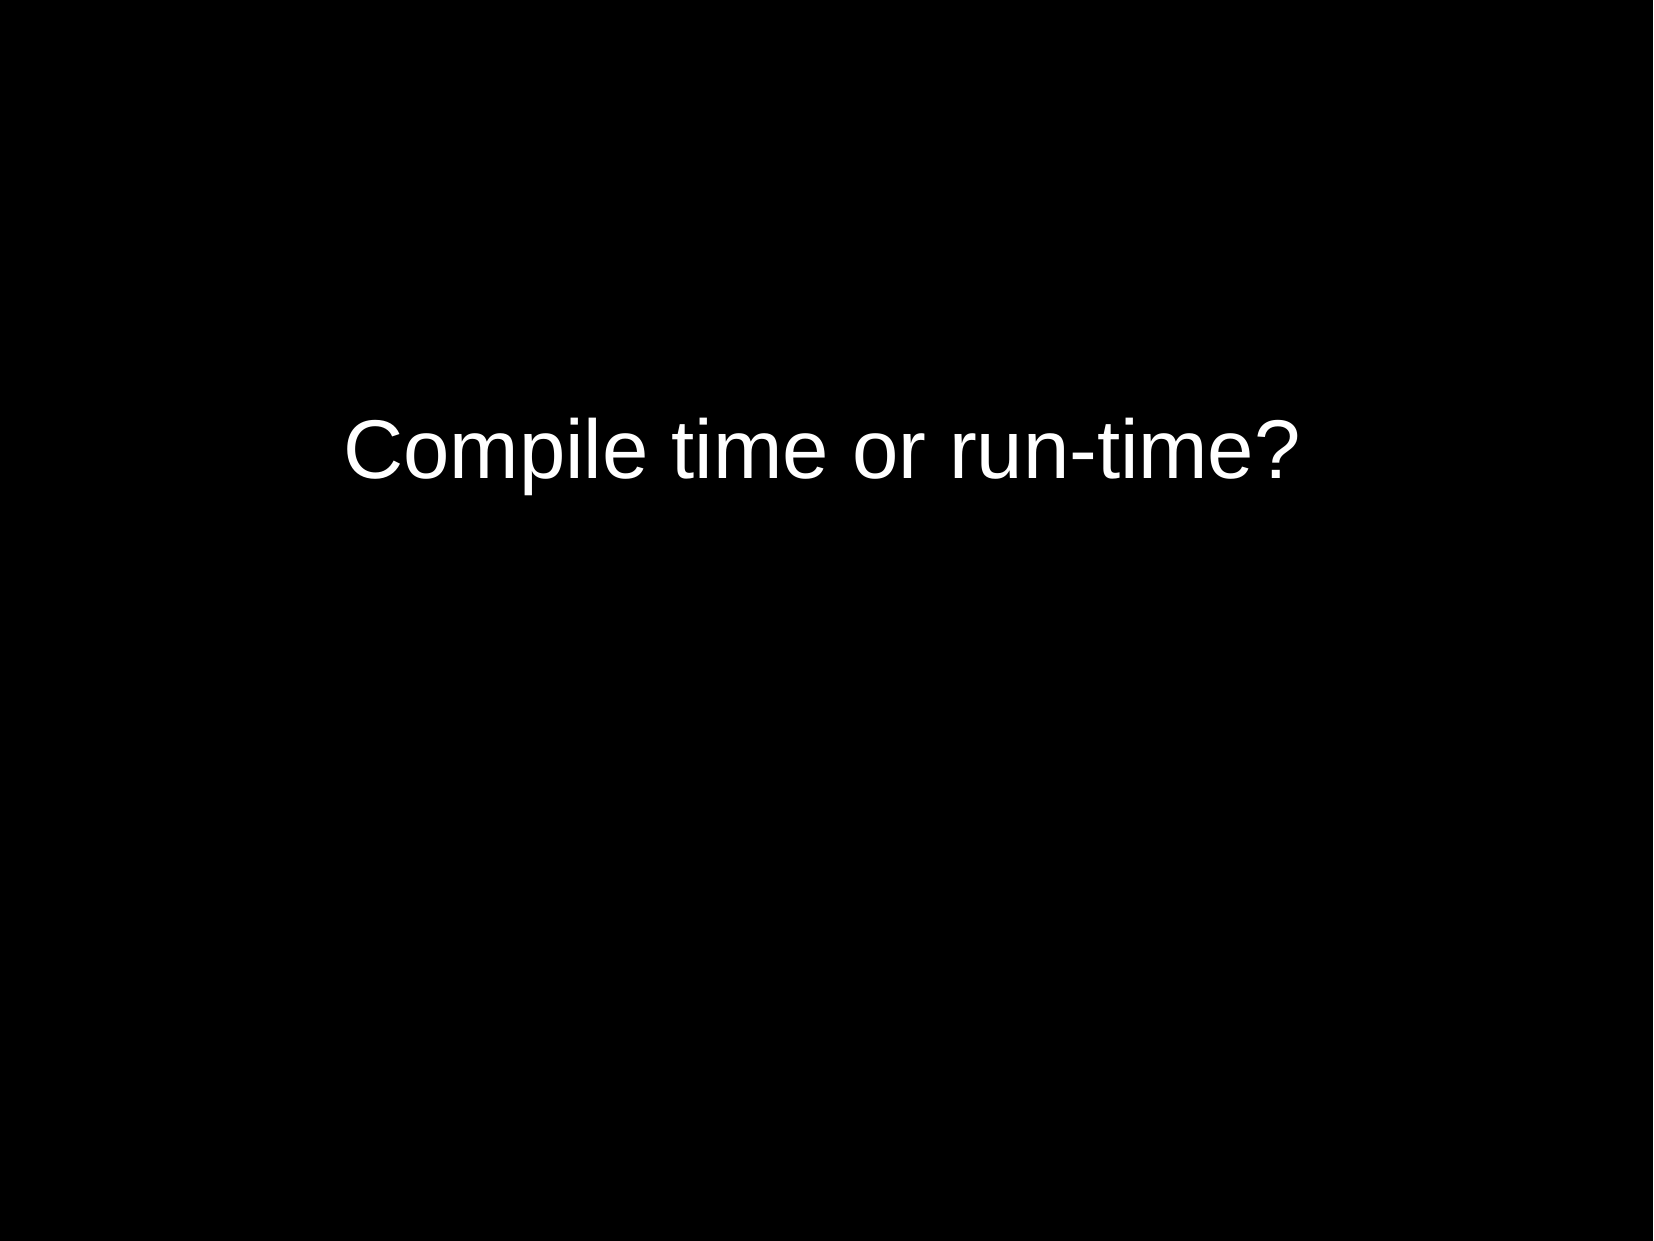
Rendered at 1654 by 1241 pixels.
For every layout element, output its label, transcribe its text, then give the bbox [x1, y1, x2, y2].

text_box Compile time or run-time? [118, 398, 1550, 502]
